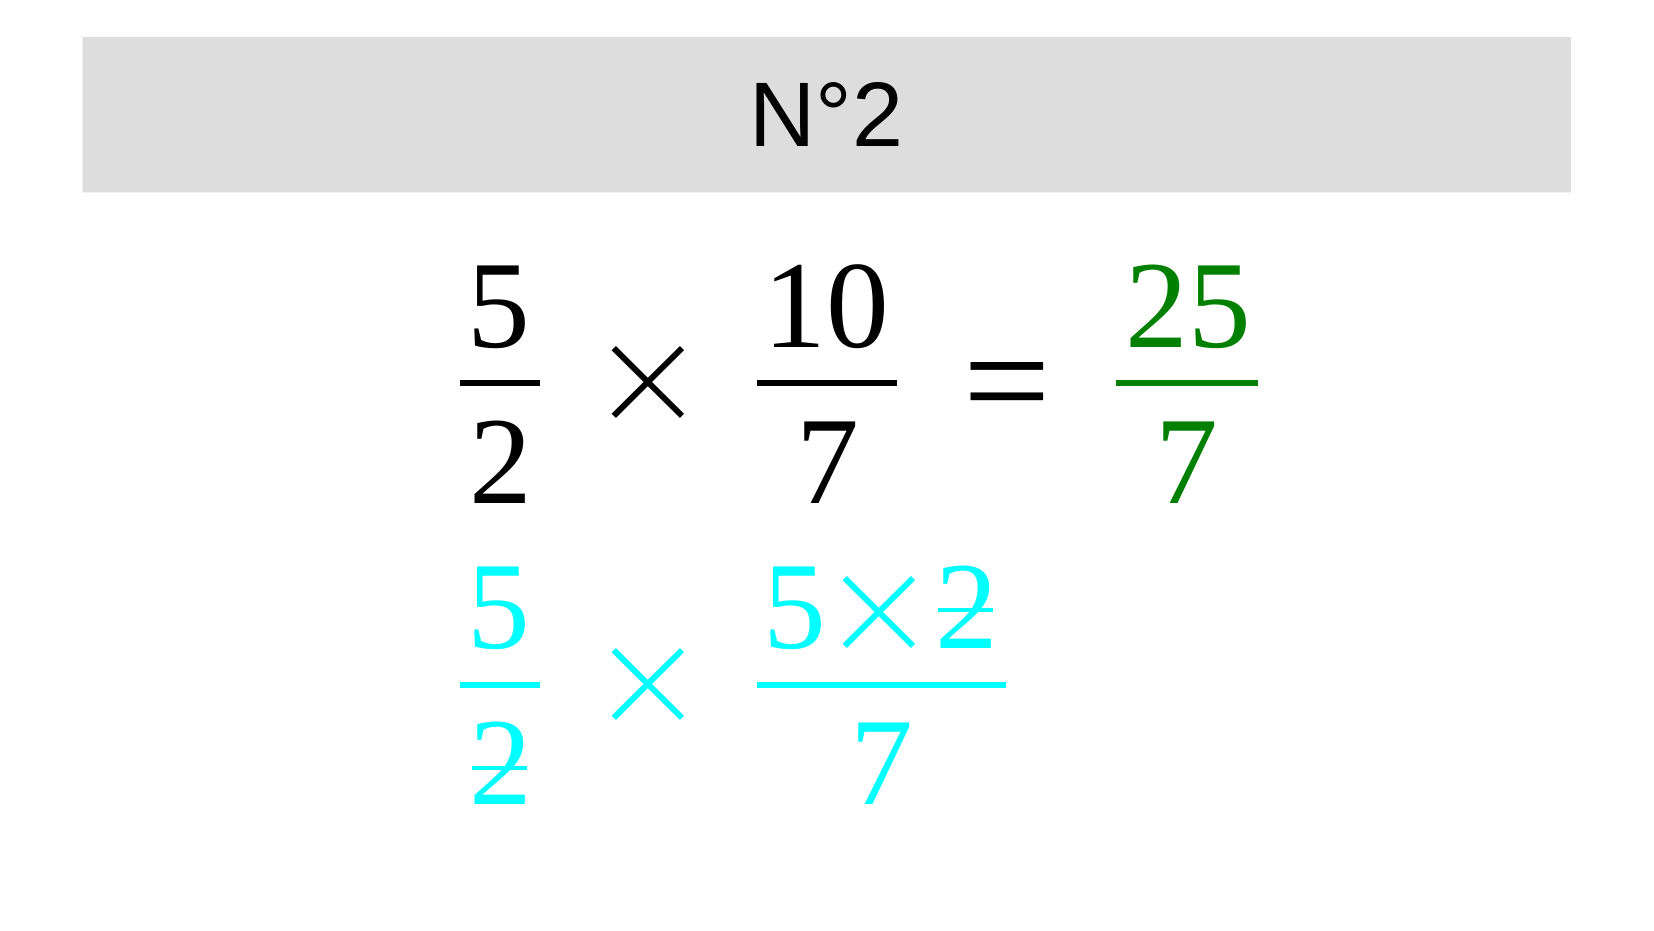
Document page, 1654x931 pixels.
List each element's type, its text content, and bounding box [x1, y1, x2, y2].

title N°2 [82, 37, 1571, 193]
chart [428, 236, 1271, 832]
